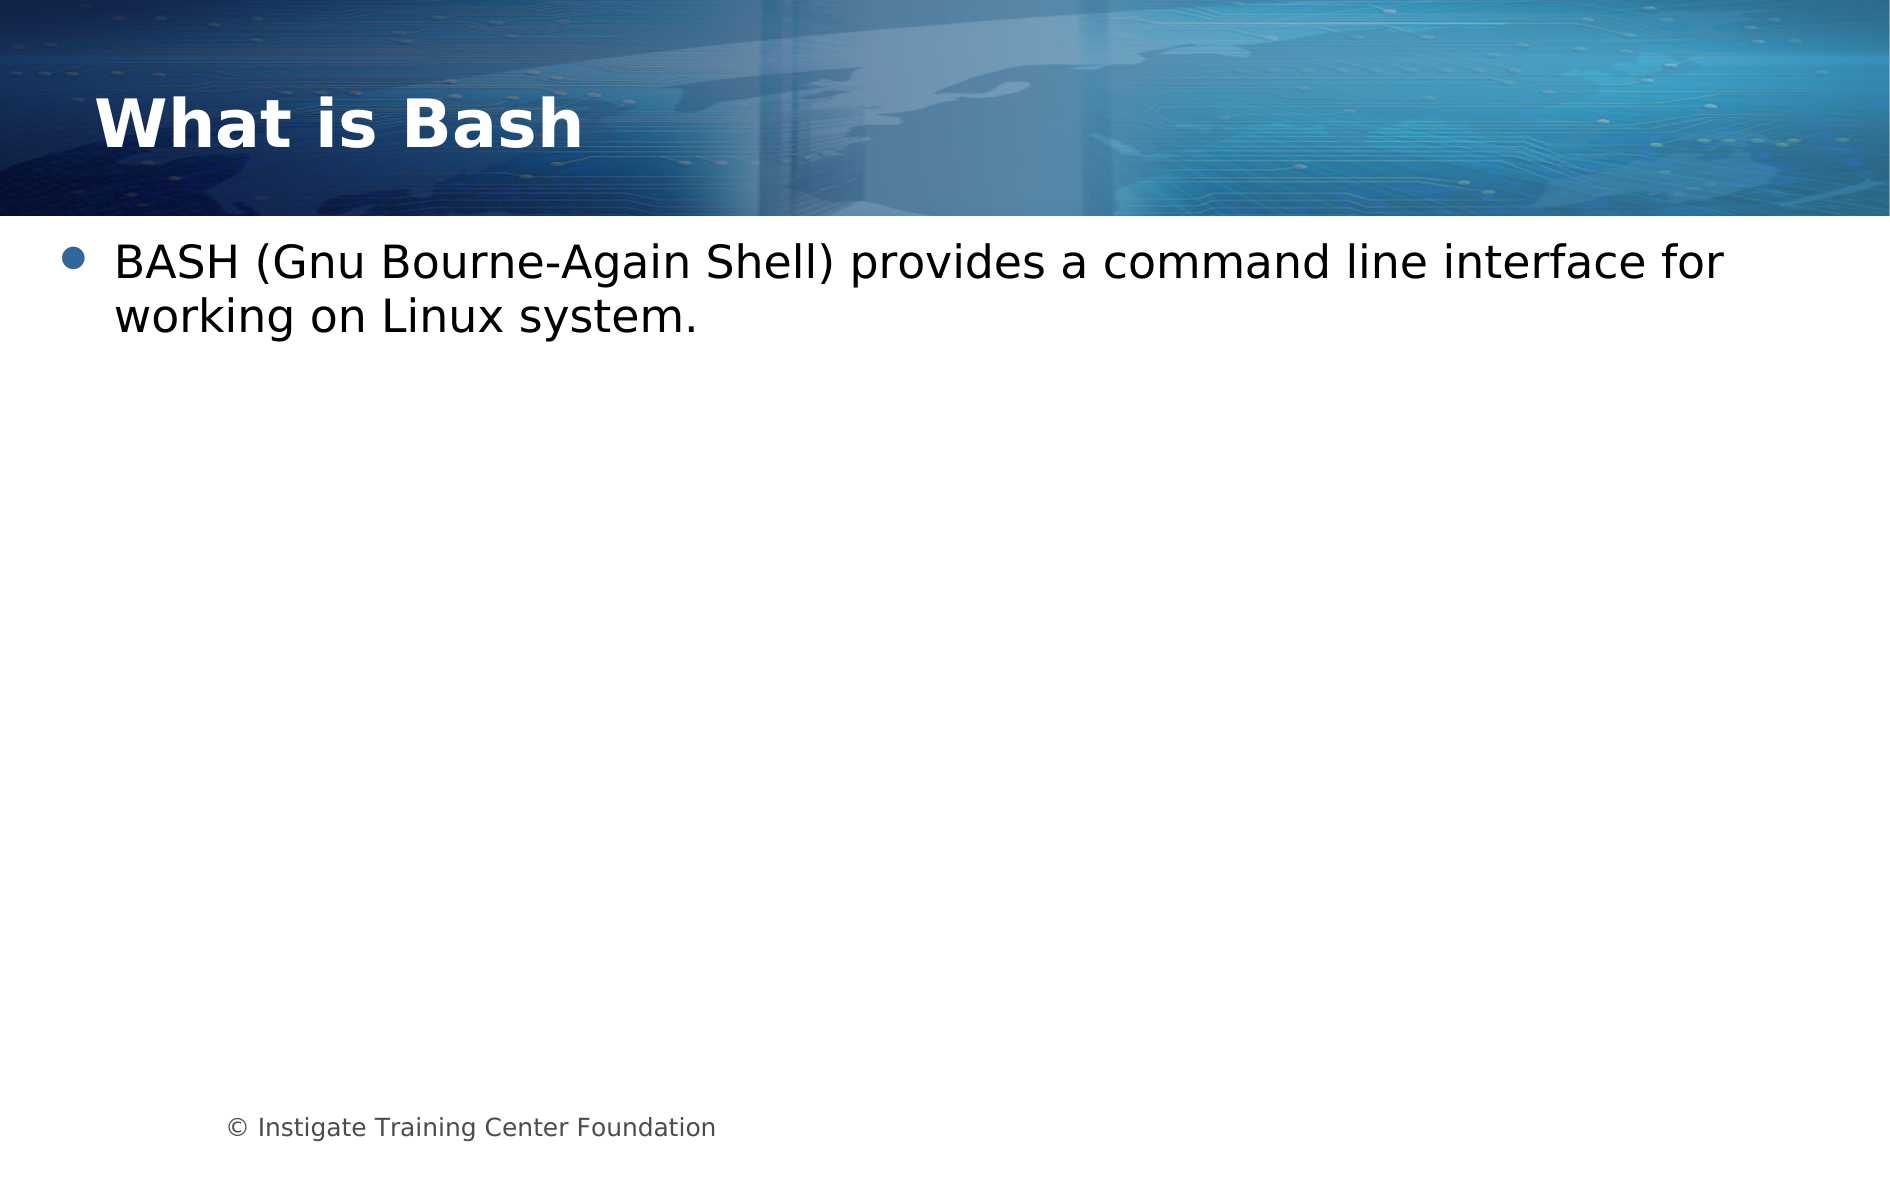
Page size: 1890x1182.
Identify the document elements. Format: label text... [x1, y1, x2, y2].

list BASH (Gnu Bourne-Again Shell) provides a command line interface for working on Linux system. [59, 236, 1831, 1001]
title What is Bash [94, 54, 1793, 210]
picture [0, 0, 1890, 216]
